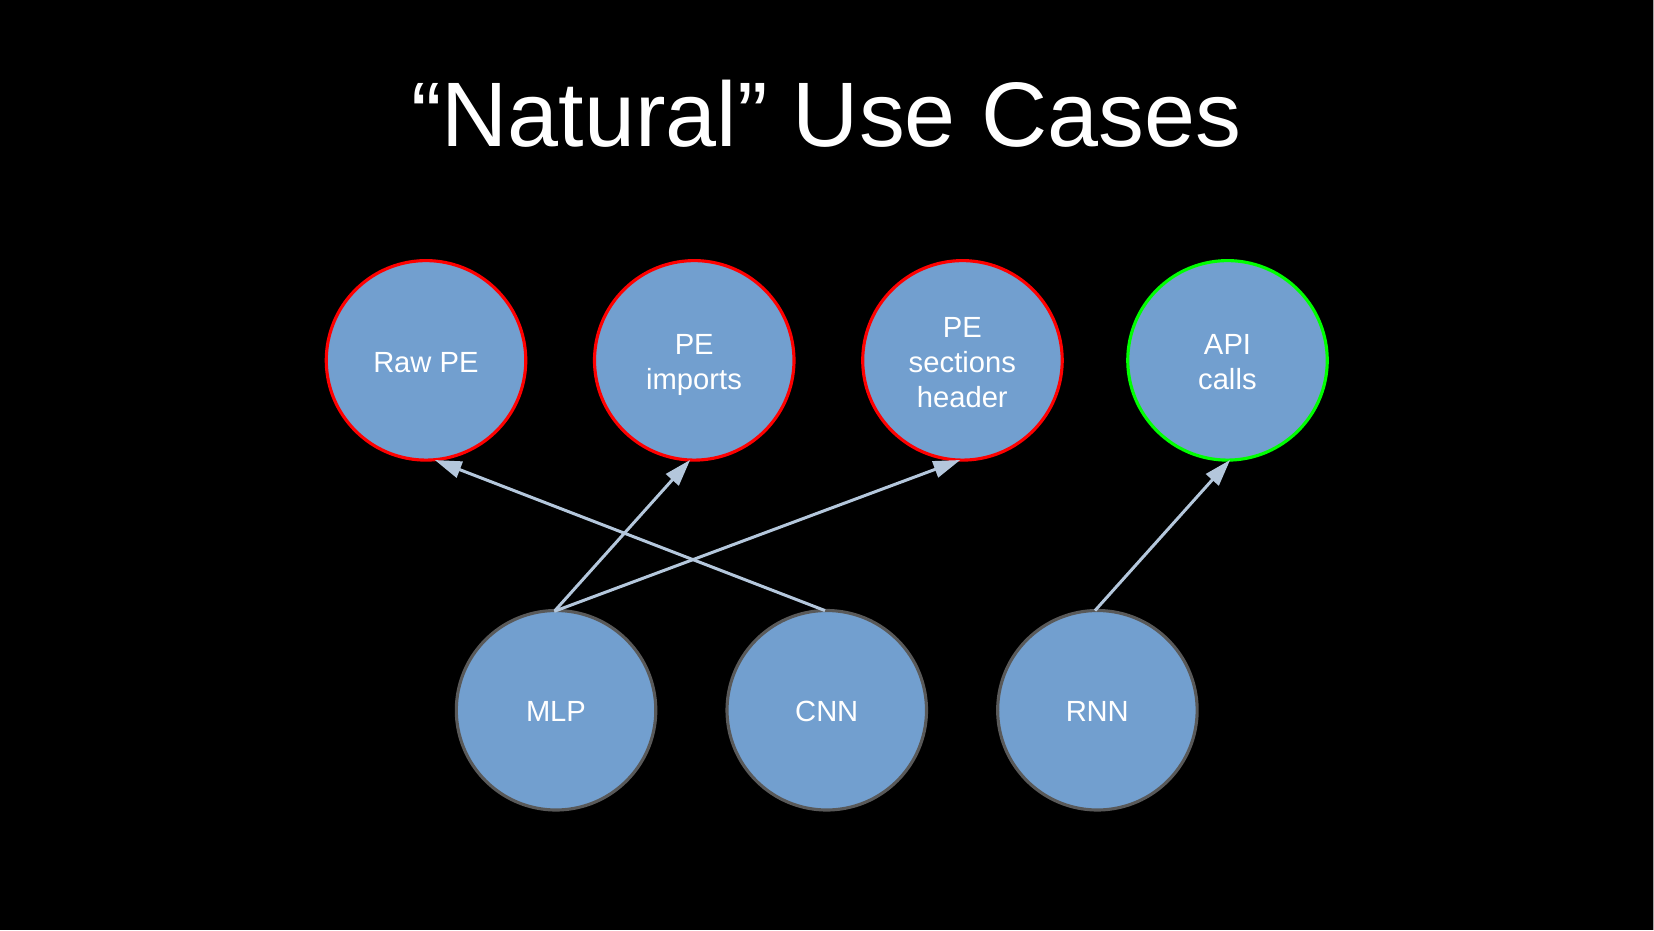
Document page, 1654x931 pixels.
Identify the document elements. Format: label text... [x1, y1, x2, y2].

text_box PE sections header [862, 260, 1063, 461]
text_box PE imports [594, 260, 794, 461]
text_box Raw PE [326, 260, 526, 461]
title “Natural” Use Cases [82, 37, 1571, 193]
text_box RNN [997, 610, 1198, 811]
text_box API calls [1127, 260, 1328, 461]
text_box CNN [727, 610, 927, 811]
text_box MLP [456, 610, 656, 811]
